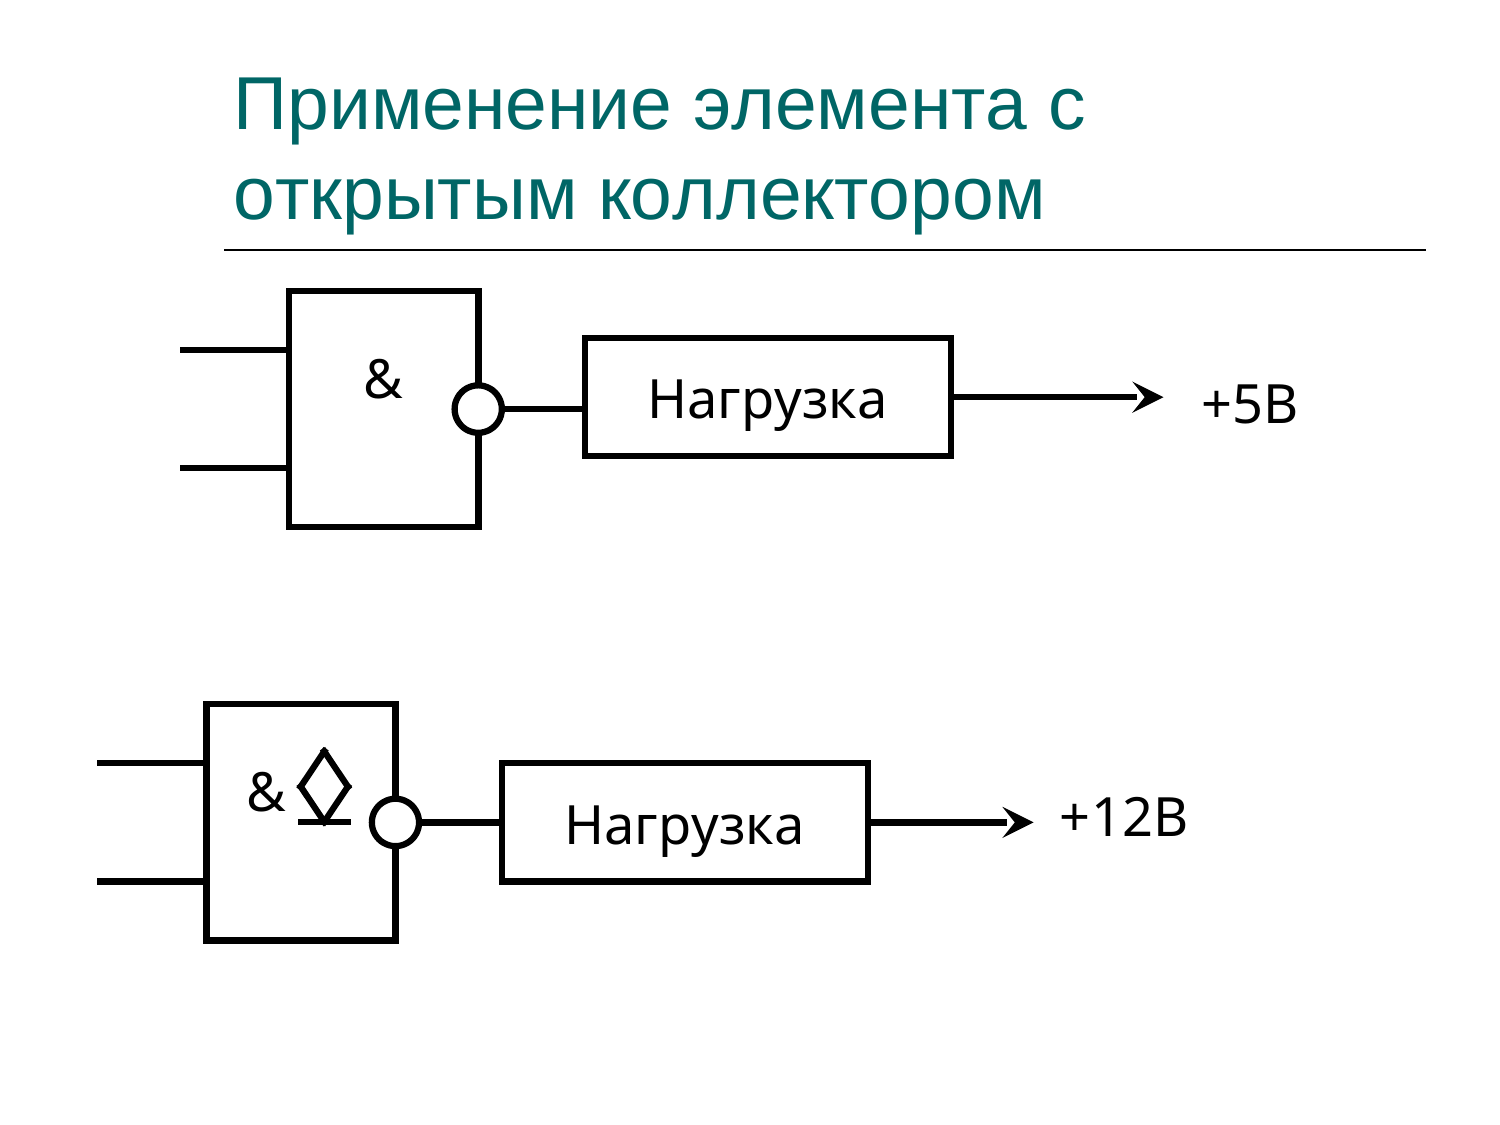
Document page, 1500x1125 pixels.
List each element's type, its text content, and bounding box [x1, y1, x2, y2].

text_box & [289, 290, 479, 528]
text_box Нагрузка [501, 763, 868, 882]
text_box [454, 385, 502, 433]
text_box Нагрузка [584, 338, 951, 457]
text_box +12В [1045, 774, 1235, 856]
title Применение элемента с открытым коллектором [218, 7, 1419, 243]
text_box & [206, 704, 396, 941]
text_box [371, 798, 420, 847]
text_box +5В [1186, 361, 1341, 443]
